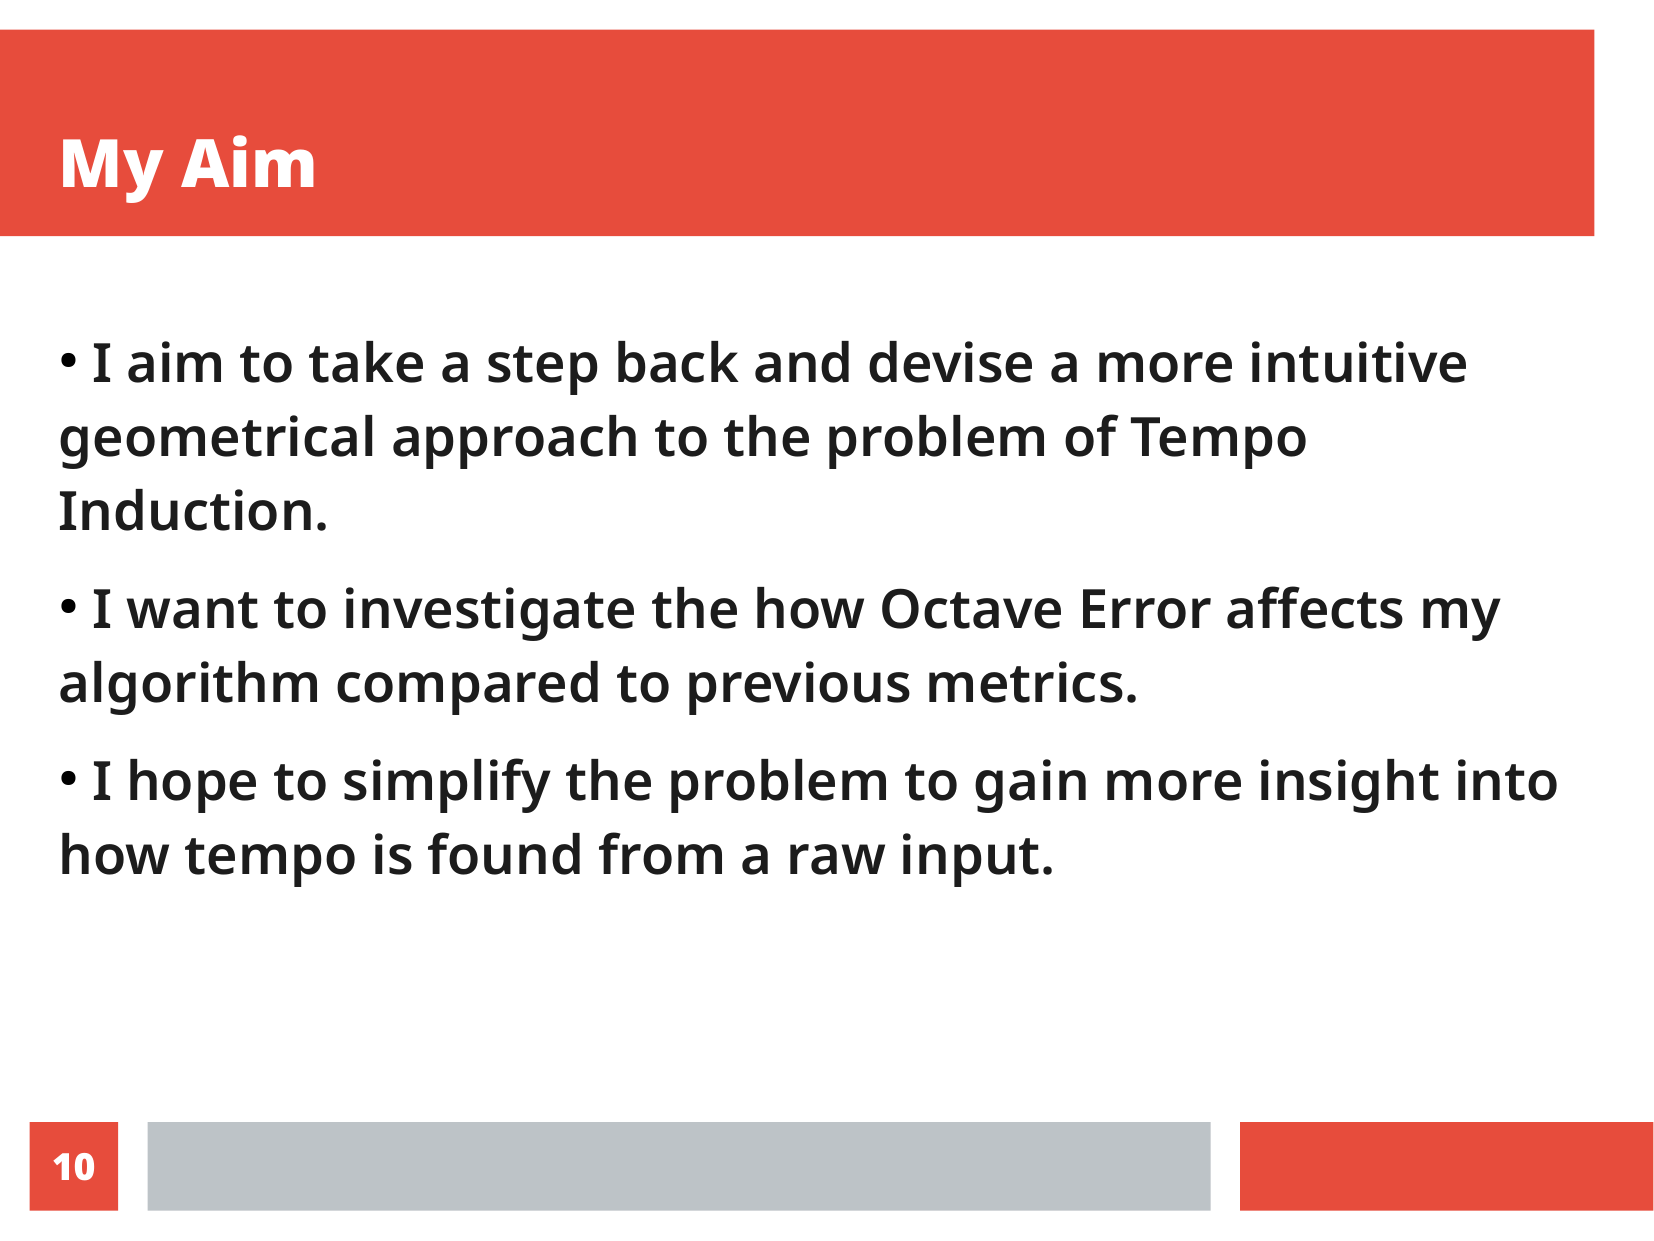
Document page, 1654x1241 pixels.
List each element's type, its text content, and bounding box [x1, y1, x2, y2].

list I aim to take a step back and devise a more intuitive geometrical approach to the problem of Tempo Induction. I want to investigate the how Octave Error affects my algorithm compared to previous metrics. I hope to simplify the problem to gain more insight into how tempo is found from a raw input. [59, 324, 1565, 1093]
title My Aim [59, 59, 1595, 207]
